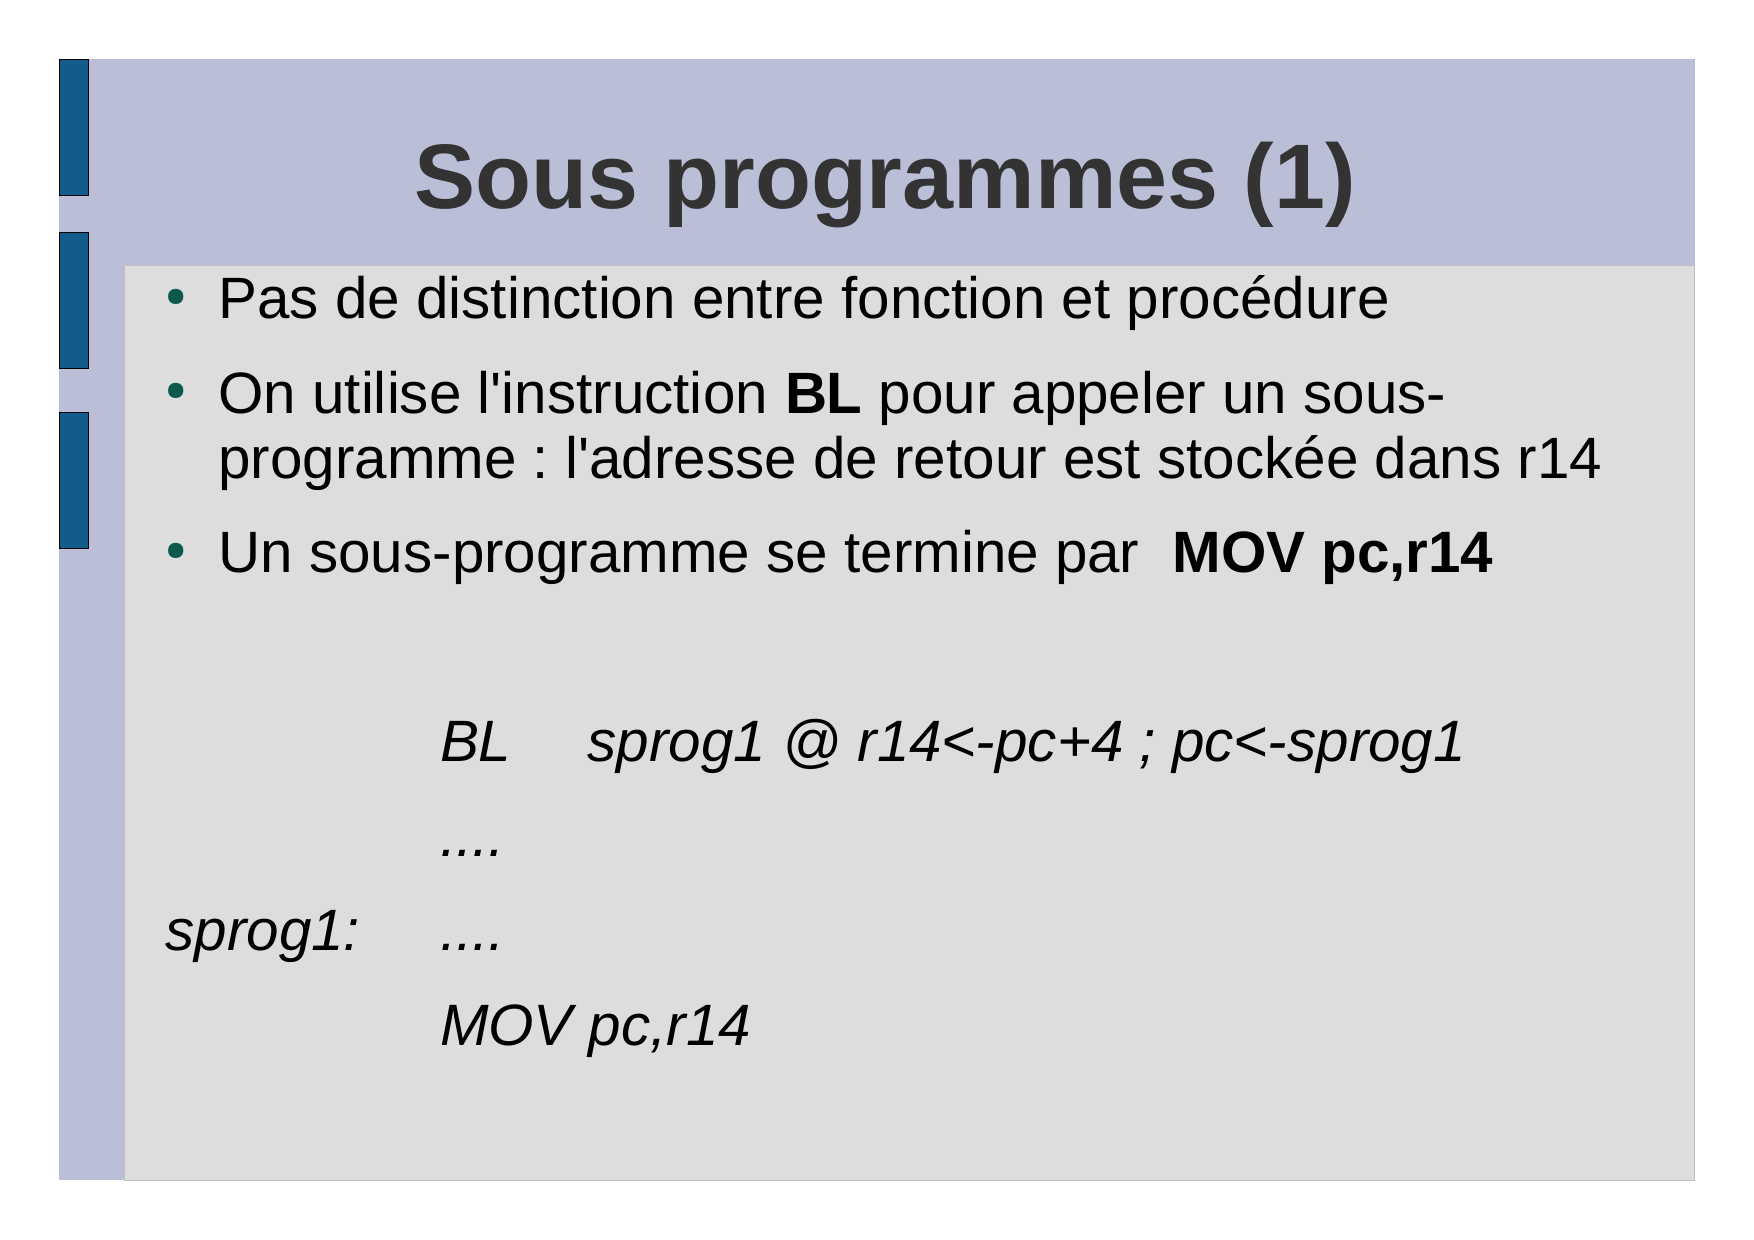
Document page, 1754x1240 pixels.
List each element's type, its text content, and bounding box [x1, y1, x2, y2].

list Pas de distinction entre fonction et procédure On utilise l'instruction BL pour appeler un sous-programme : l'adresse de retour est stockée dans r14 Un sous-programme se termine par MOV pc,r14 BL sprog1 @ r14<-pc+4 ; pc<-sprog1 .... sprog1: .... MOV pc,r14 [147, 265, 1695, 1152]
title Sous programmes (1) [118, 88, 1654, 266]
